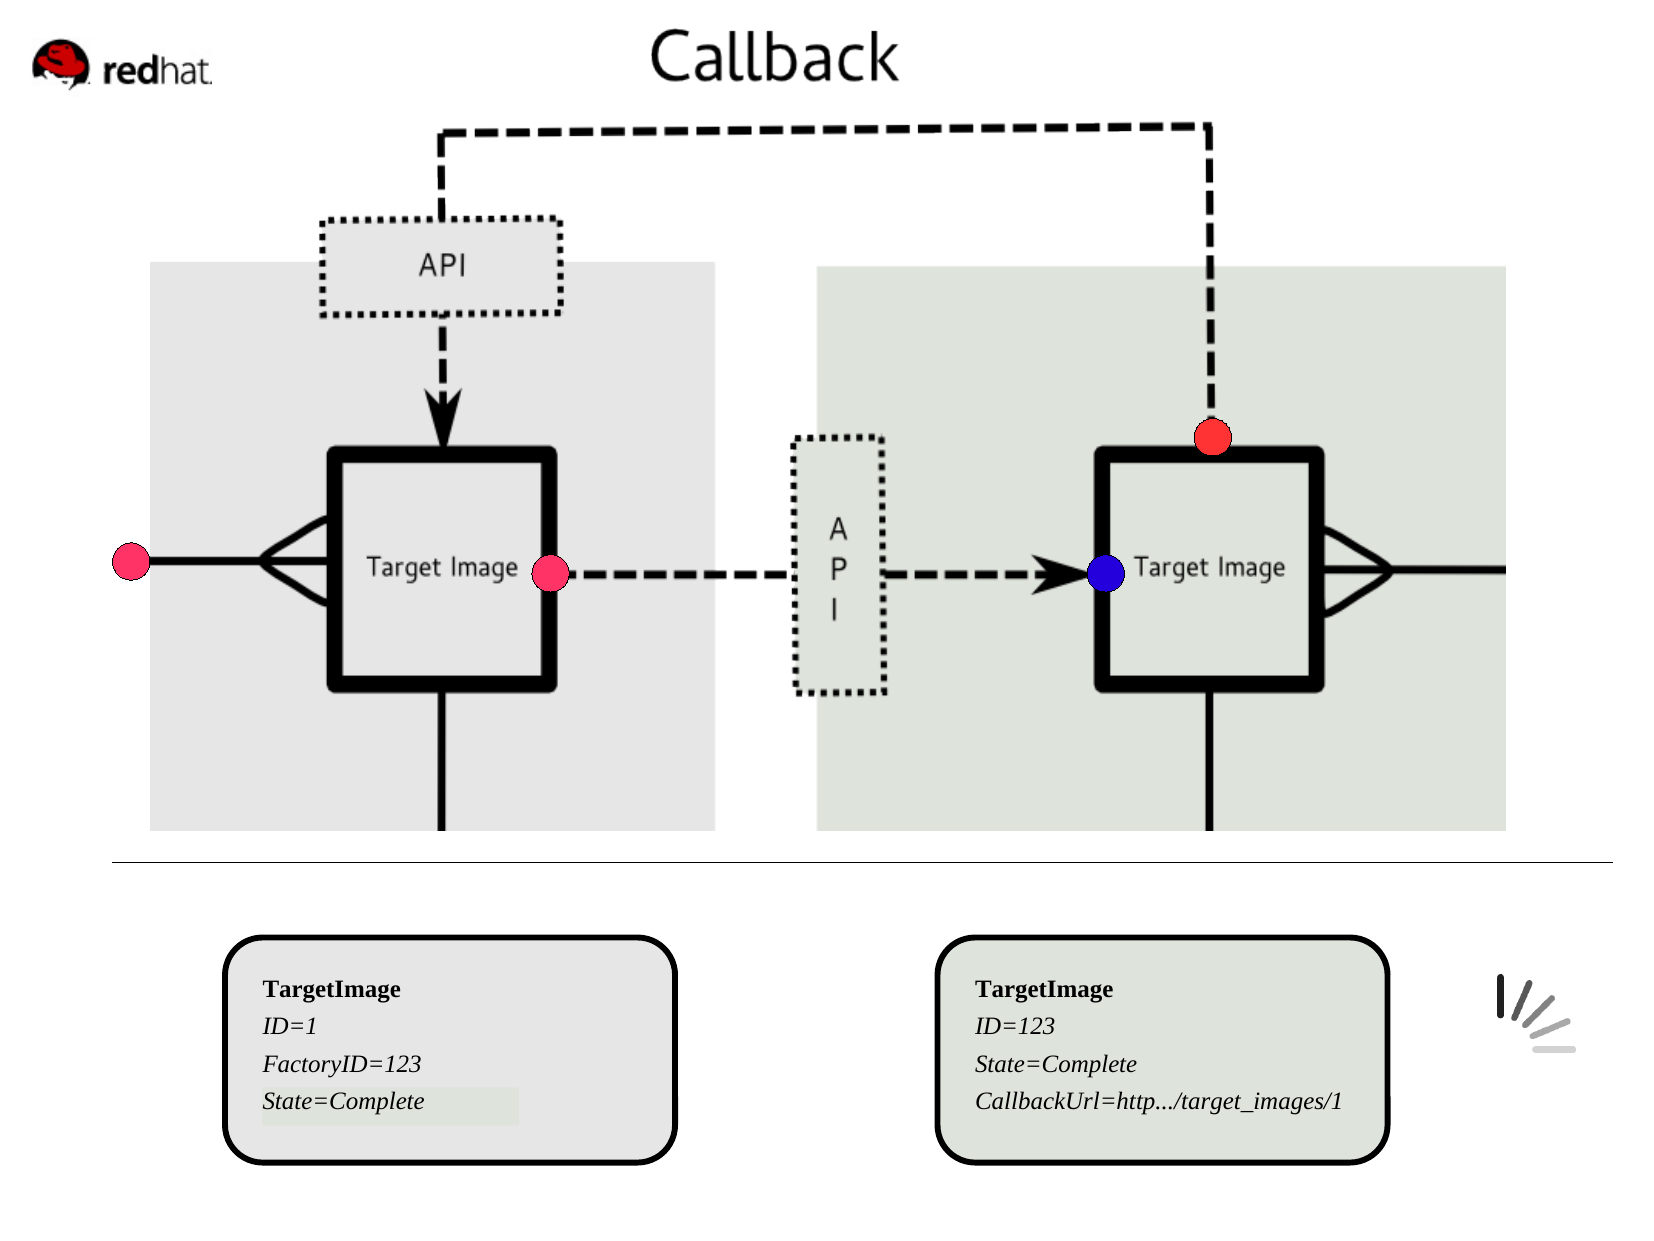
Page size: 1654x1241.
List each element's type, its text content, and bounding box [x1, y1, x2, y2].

picture [1425, 974, 1576, 1126]
text_box [75, 937, 676, 1186]
text_box State=Complete [262, 1087, 519, 1126]
text_box TargetImage [975, 975, 1232, 1012]
text_box ID=1 [262, 1012, 519, 1050]
picture [31, 0, 1506, 831]
text_box [531, 554, 570, 593]
text_box [112, 542, 151, 581]
text_box FactoryID=123 [262, 1050, 519, 1087]
text_box ID=123 [975, 1012, 1232, 1050]
text_box [1194, 418, 1232, 456]
text_box TargetImage [262, 975, 519, 1012]
text_box State=Complete [975, 1050, 1232, 1087]
text_box [937, 937, 1388, 1163]
text_box CallbackUrl=http.../target_images/1 [975, 1087, 1351, 1126]
text_box [1087, 554, 1125, 593]
